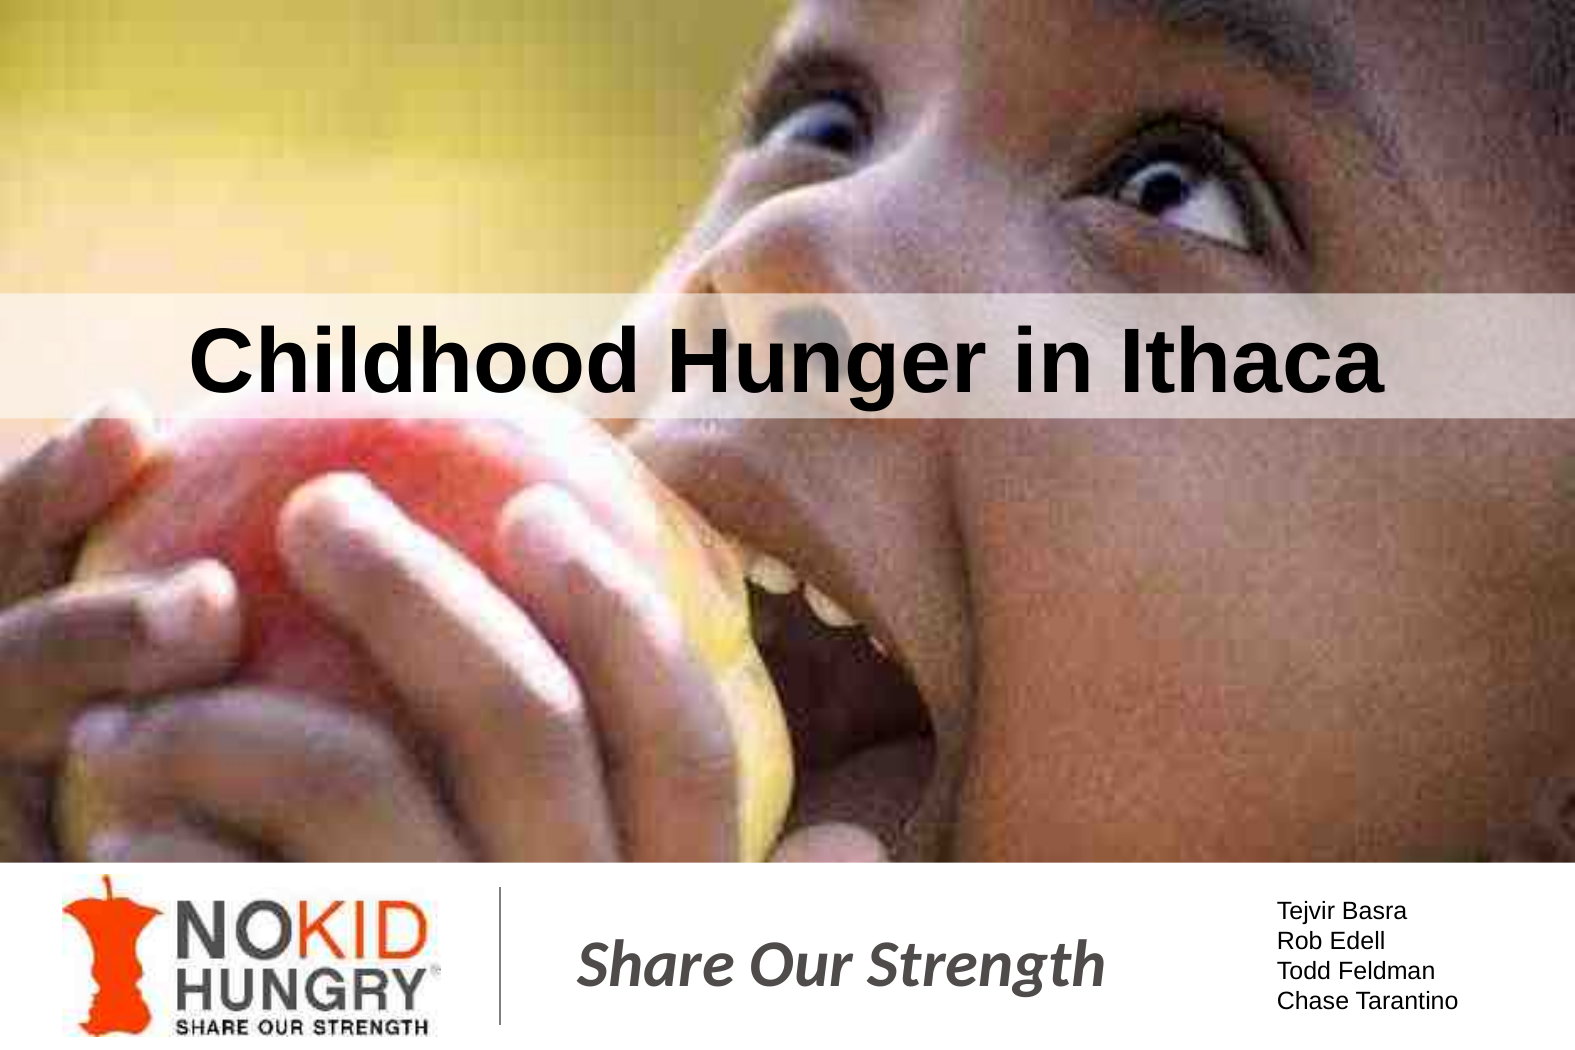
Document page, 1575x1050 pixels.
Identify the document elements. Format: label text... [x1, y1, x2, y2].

text_box [0, 862, 1575, 1050]
text_box Childhood Hunger in Ithaca [0, 293, 1575, 419]
picture [62, 874, 441, 1037]
picture [0, 419, 1575, 862]
text_box Tejvir Basra Rob Edell Todd Feldman Chase Tarantino [1262, 887, 1557, 1023]
picture [0, 0, 1575, 293]
text_box Share Our Strength [562, 912, 1262, 1008]
